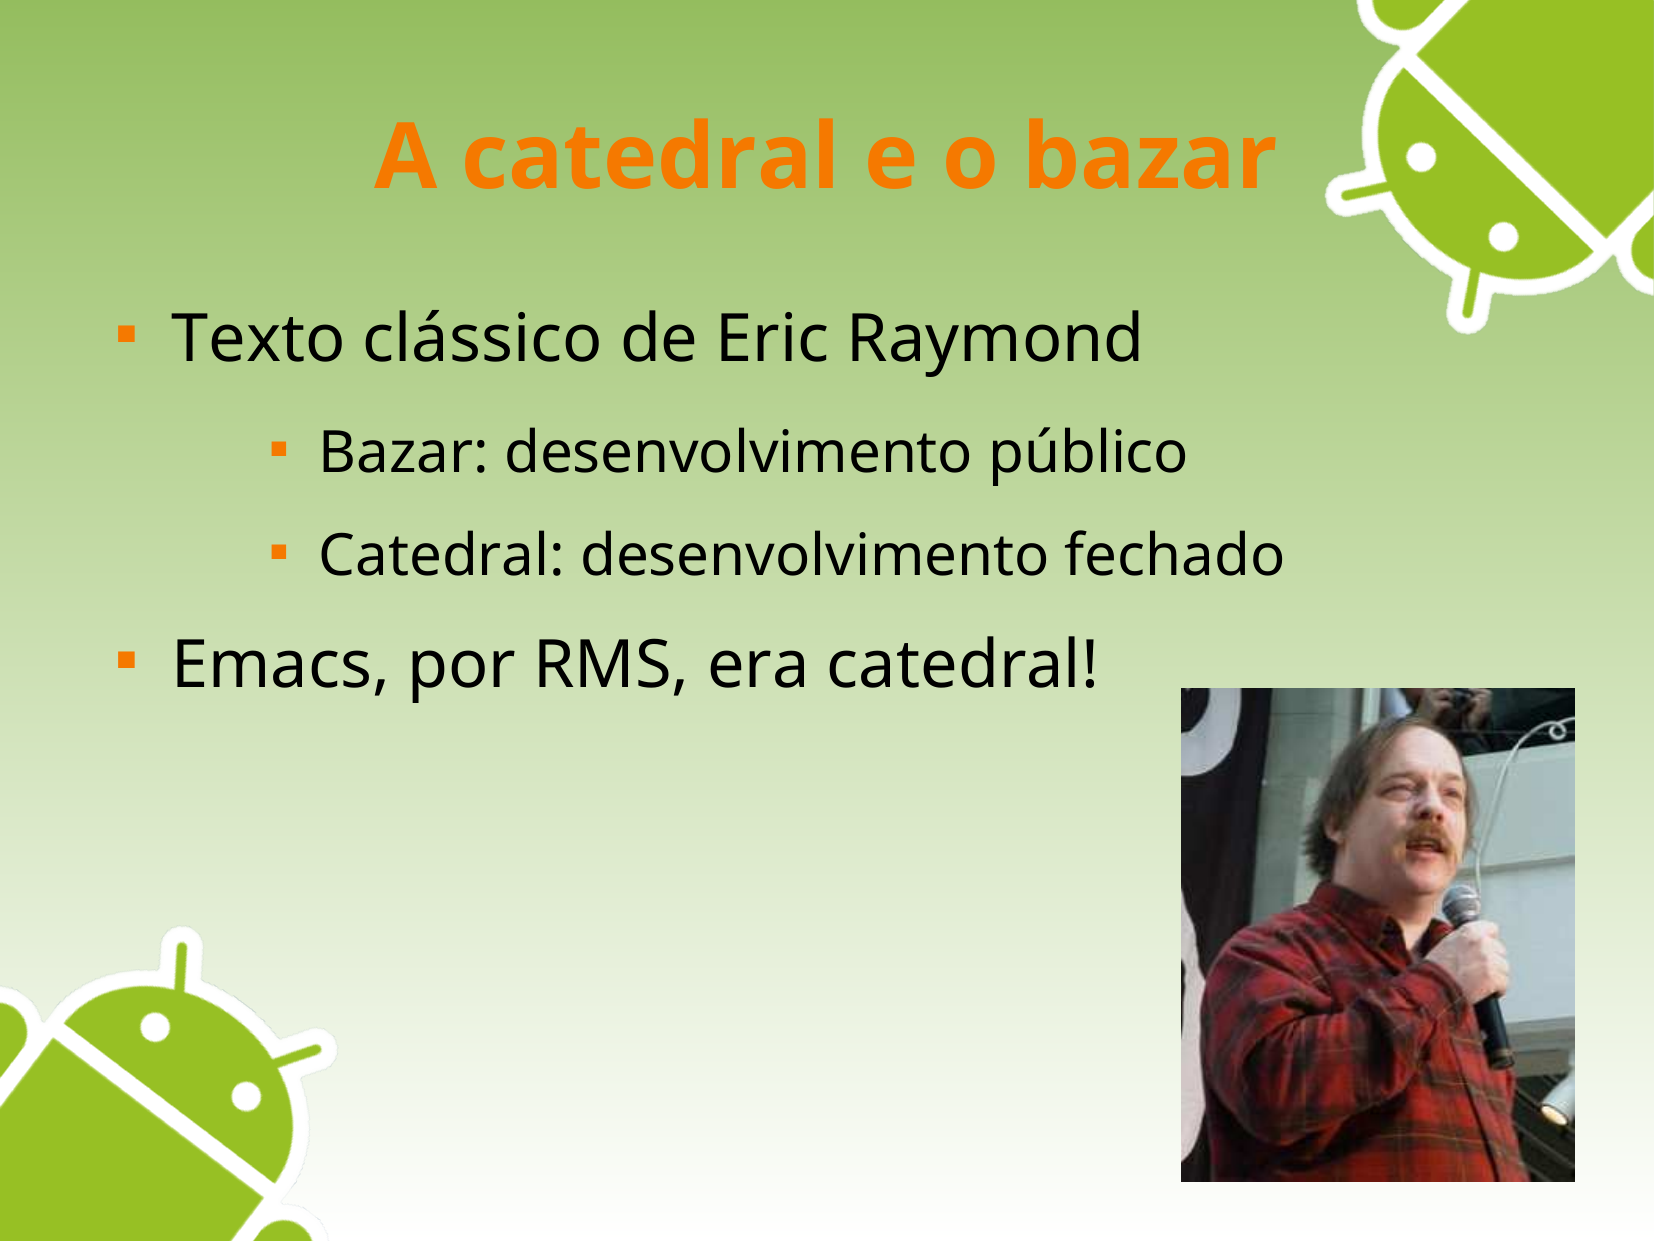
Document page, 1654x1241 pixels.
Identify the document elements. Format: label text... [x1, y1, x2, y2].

picture [1291, 0, 1654, 410]
picture [1181, 688, 1575, 1182]
title A catedral e o bazar [82, 49, 1571, 257]
picture [0, 845, 442, 1241]
list Texto clássico de Eric Raymond Bazar: desenvolvimento público Catedral: desenvolvimento fechado Emacs, por RMS, era catedral! [82, 290, 1571, 1109]
